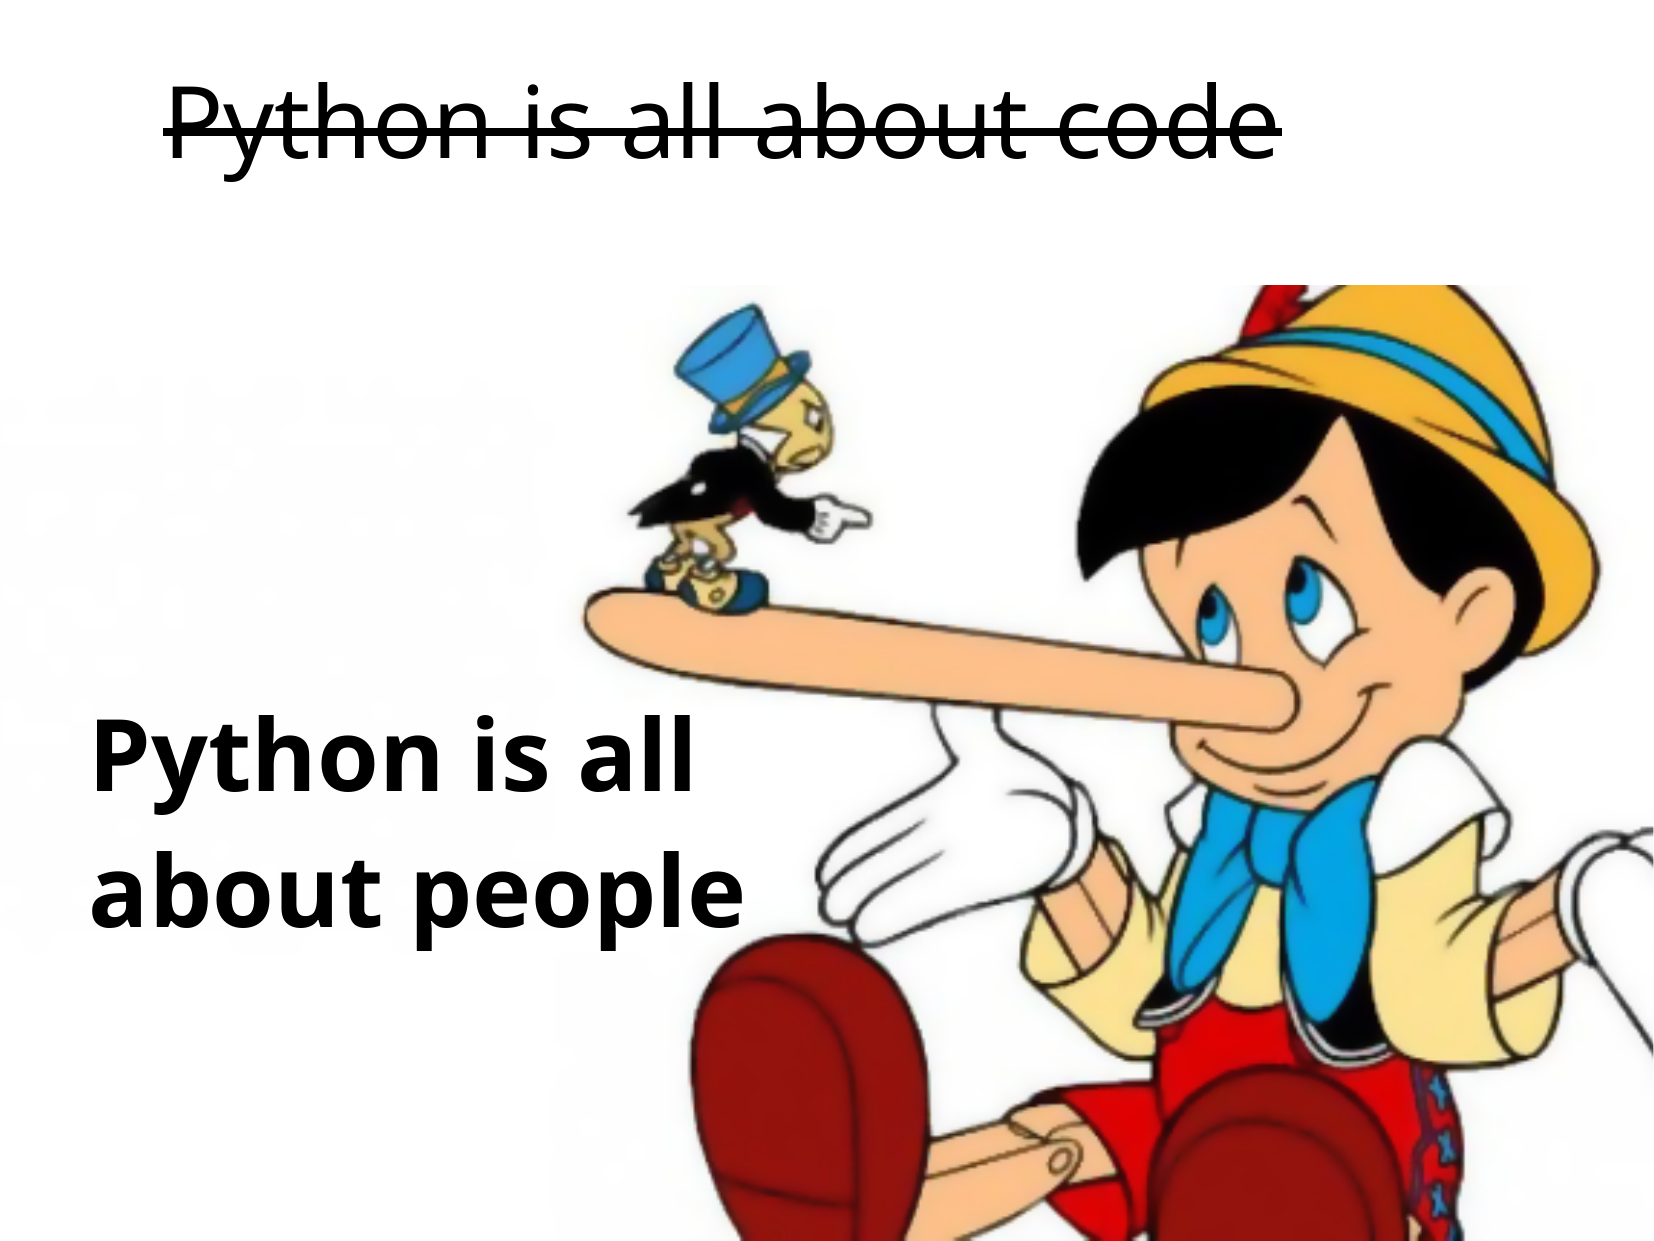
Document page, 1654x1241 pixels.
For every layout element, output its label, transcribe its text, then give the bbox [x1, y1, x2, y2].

picture [0, 285, 1654, 1241]
text_box Python is all about code [148, 44, 1436, 171]
text_box Python is all about people [73, 676, 804, 915]
